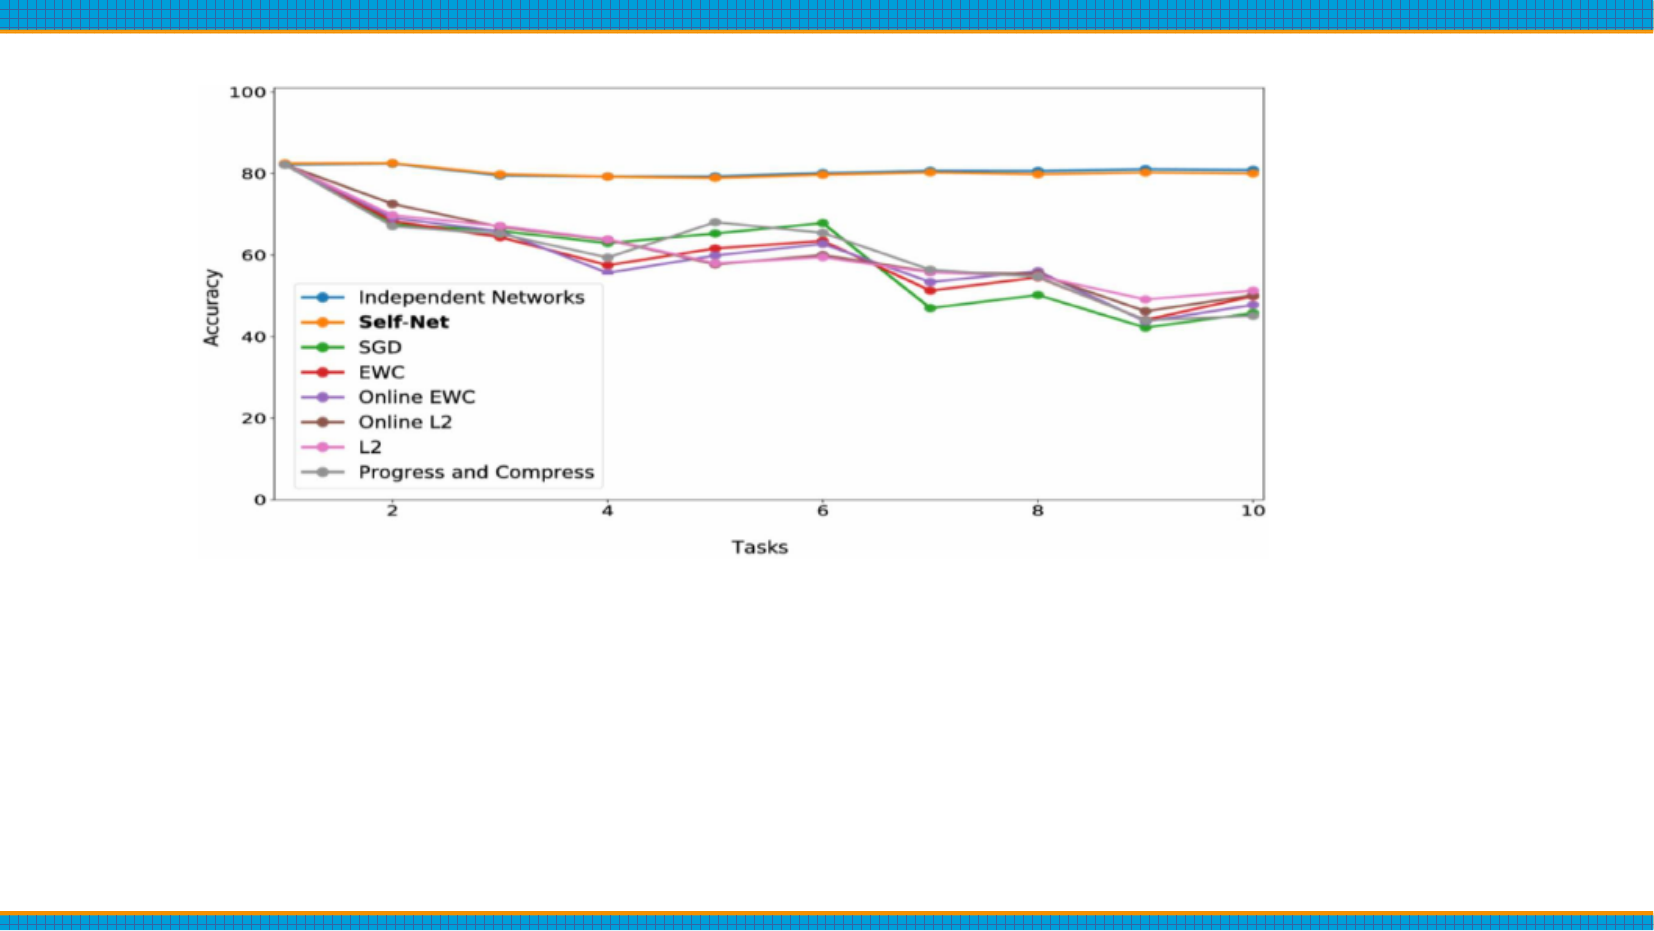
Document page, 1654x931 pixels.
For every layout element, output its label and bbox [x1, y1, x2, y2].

picture [187, 85, 1286, 568]
